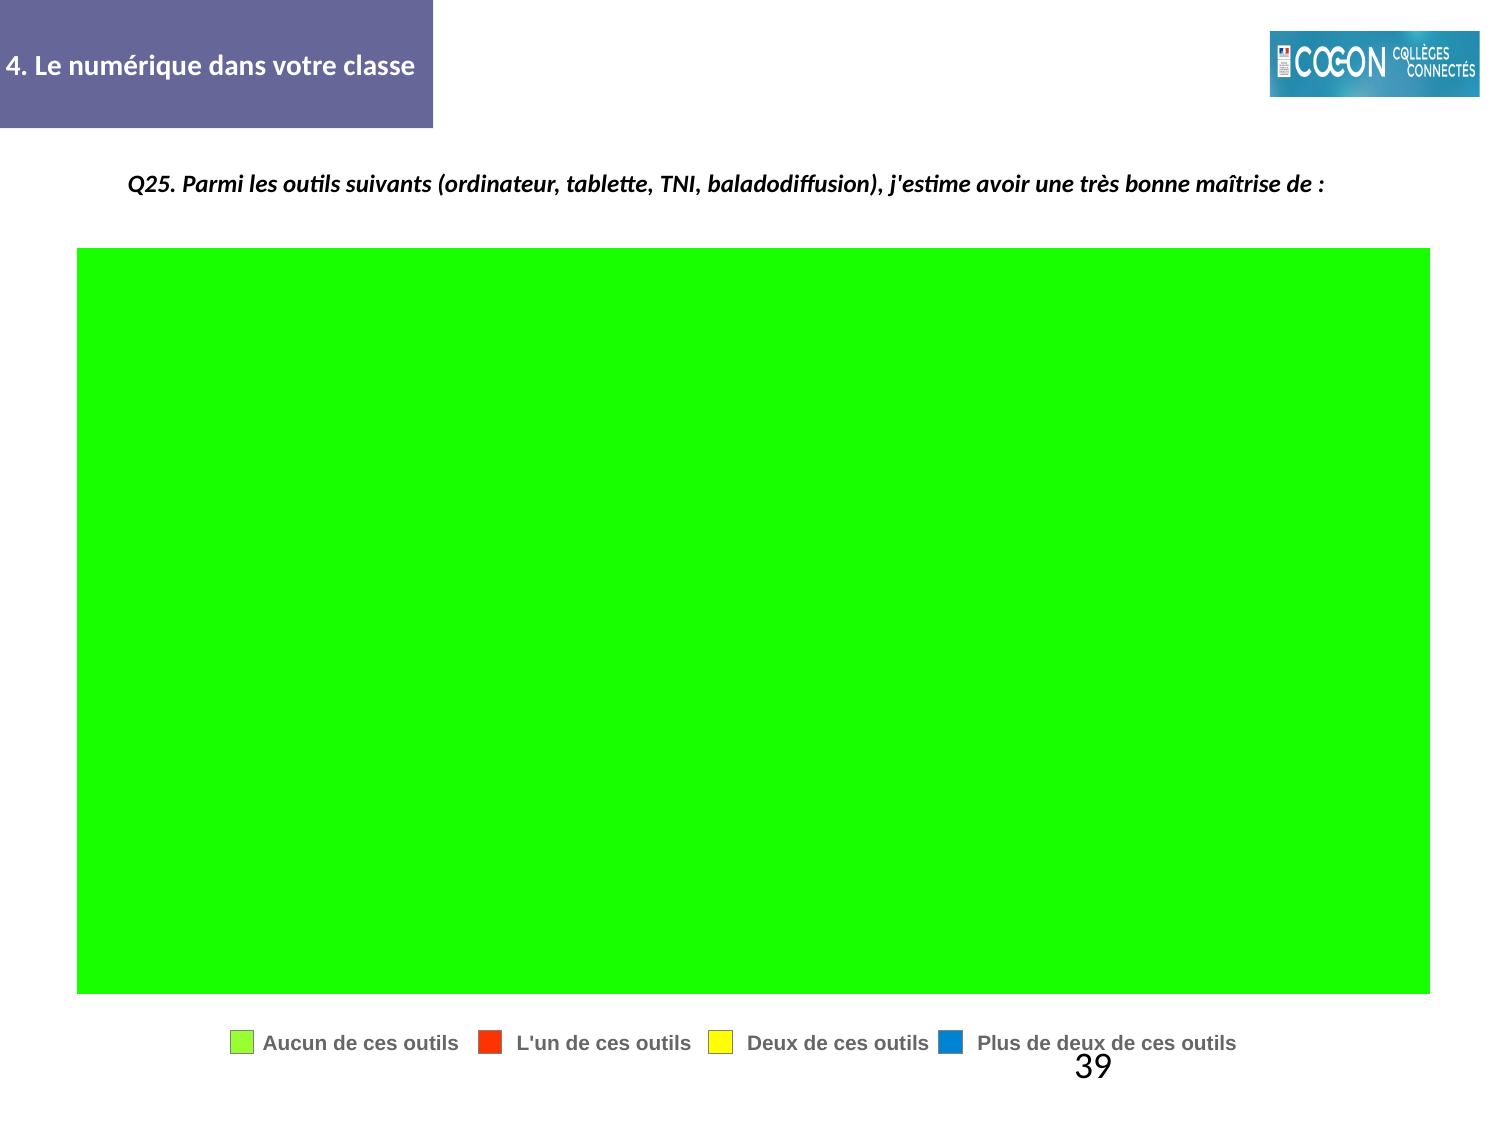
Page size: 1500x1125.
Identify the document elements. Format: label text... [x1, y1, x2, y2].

text_box Plus de deux de ces outils [962, 1024, 1252, 1064]
text_box Aucun de ces outils [248, 1024, 479, 1064]
picture [1269, 31, 1480, 97]
picture [77, 248, 1430, 994]
text_box [957, 1030, 962, 1054]
text_box Deux de ces outils [732, 1024, 957, 1064]
text_box Q25. Parmi les outils suivants (ordinateur, tablette, TNI, baladodiffusion), j'estime avoir une très bonne maîtrise de : [112, 166, 1407, 221]
text_box [479, 1030, 501, 1054]
text_box <numéro> [1059, 1042, 1397, 1103]
text_box 4. Le numérique dans votre classe [0, 0, 434, 129]
text_box L'un de ces outils [501, 1024, 732, 1064]
text_box [230, 1030, 248, 1054]
